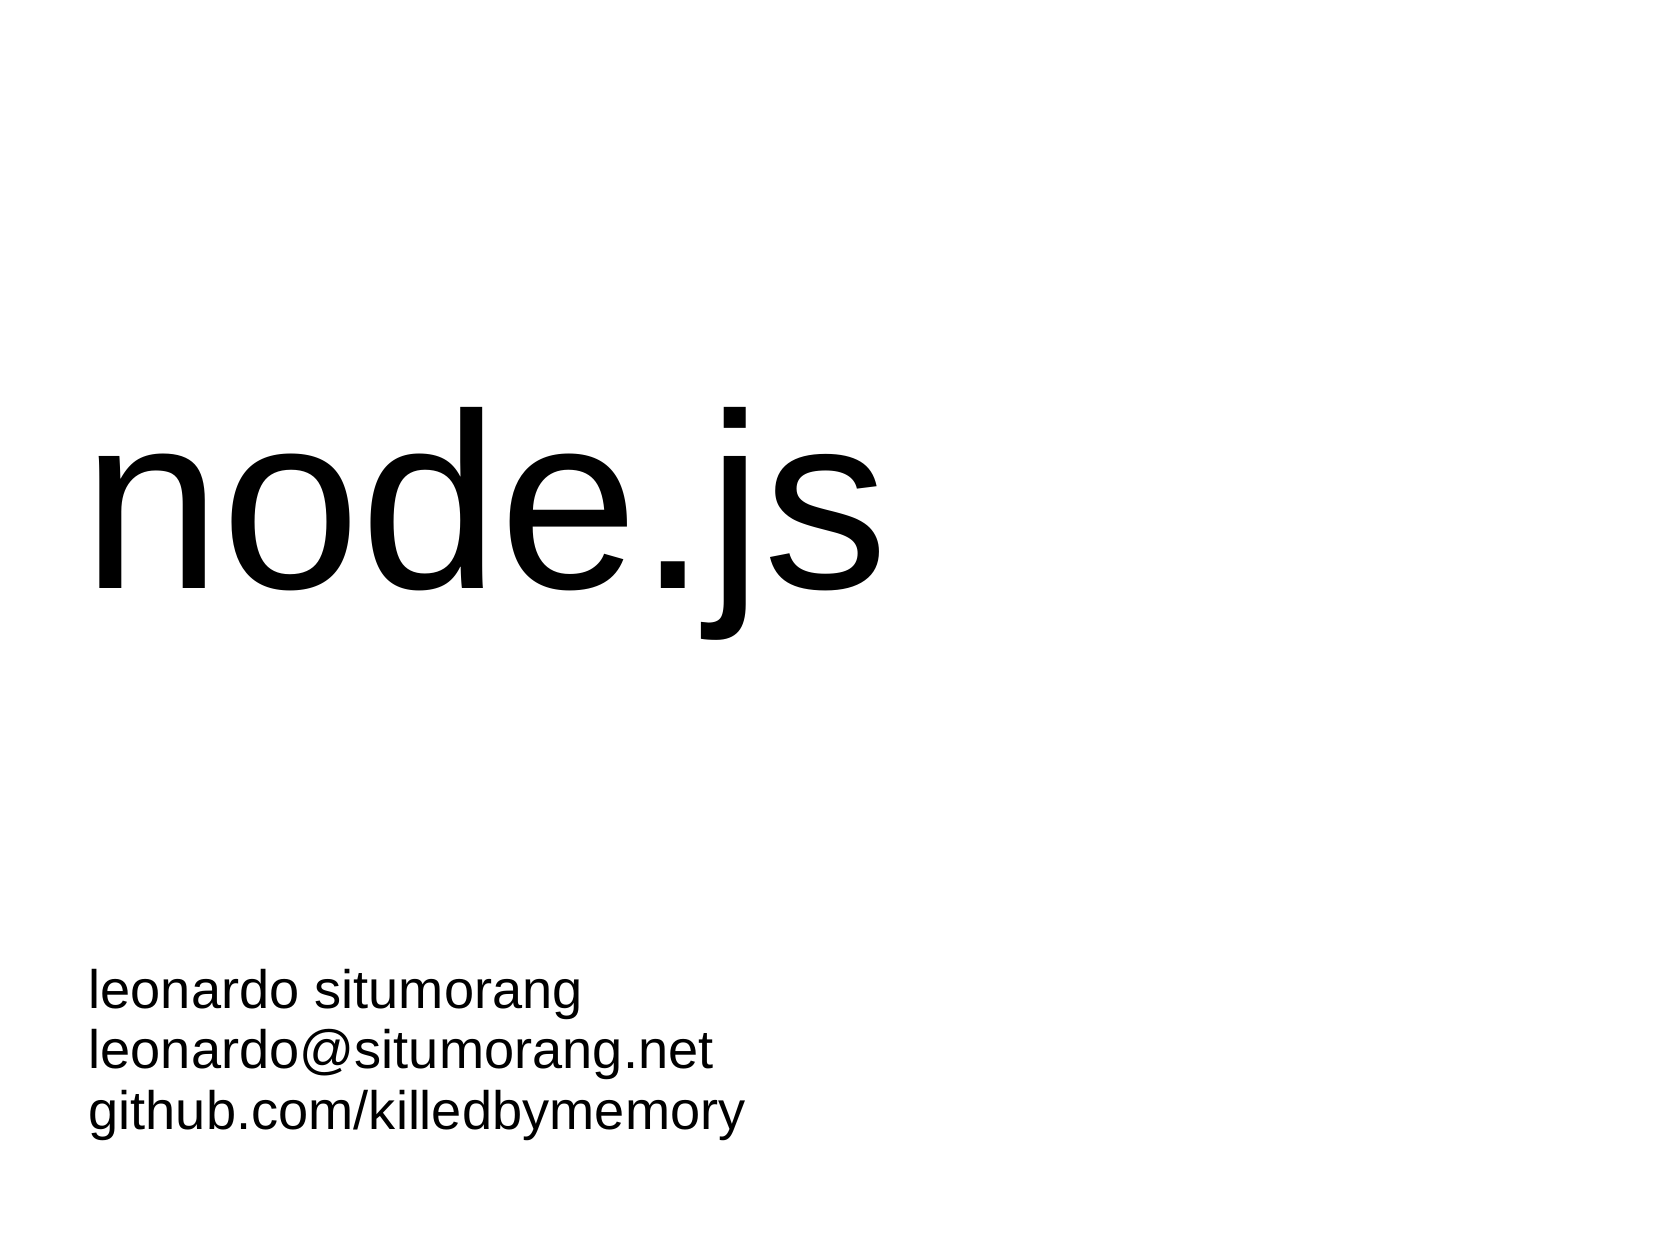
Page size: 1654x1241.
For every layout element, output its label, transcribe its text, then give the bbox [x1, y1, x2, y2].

subtitle leonardo situmorang leonardo@situmorang.net github.com/killedbymemory [88, 945, 1544, 1156]
title node.js [82, 361, 1571, 642]
